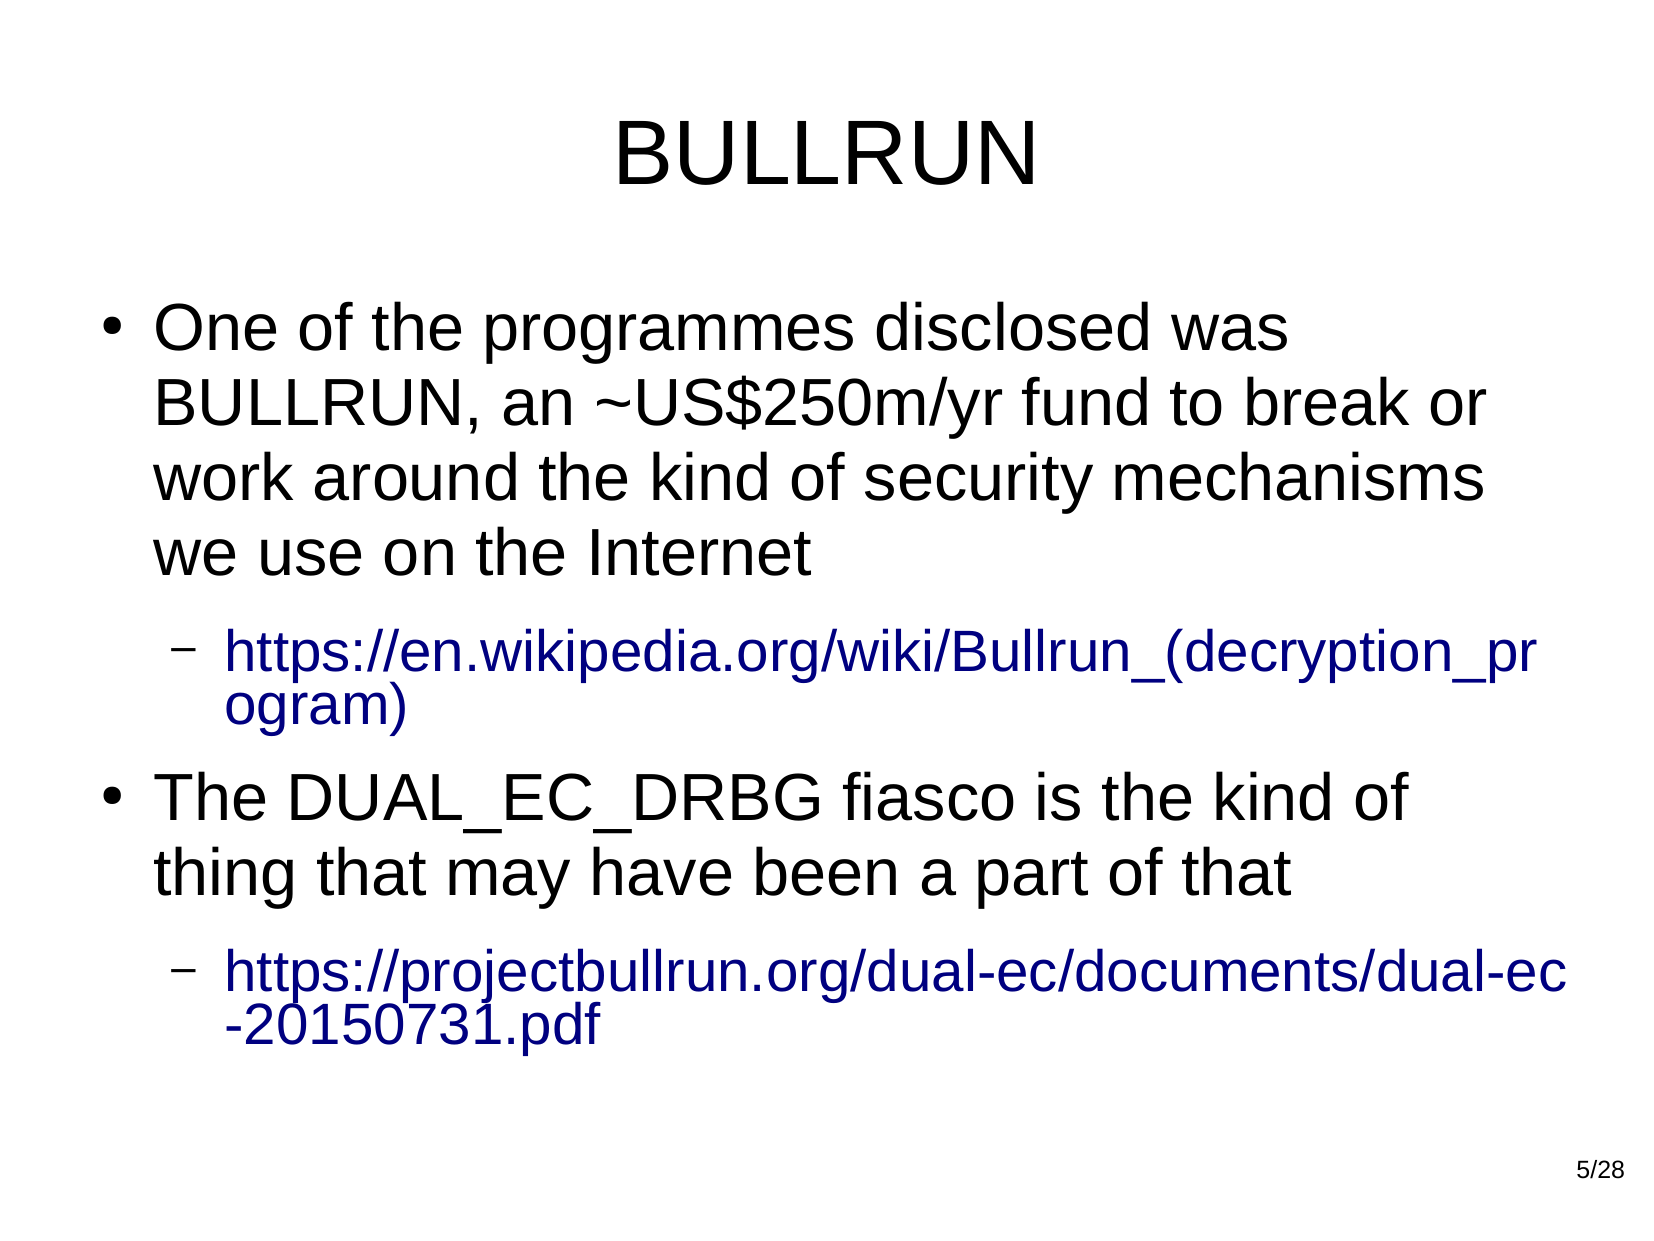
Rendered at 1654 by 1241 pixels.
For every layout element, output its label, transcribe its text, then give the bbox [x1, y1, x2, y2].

list One of the programmes disclosed was BULLRUN, an ~US$250m/yr fund to break or work around the kind of security mechanisms we use on the Internet https://en.wikipedia.org/wiki/Bullrun_(decryption_program) The DUAL_EC_DRBG fiasco is the kind of thing that may have been a part of that https://projectbullrun.org/dual-ec/documents/dual-ec-20150731.pdf [82, 290, 1571, 1010]
title BULLRUN [82, 49, 1571, 257]
